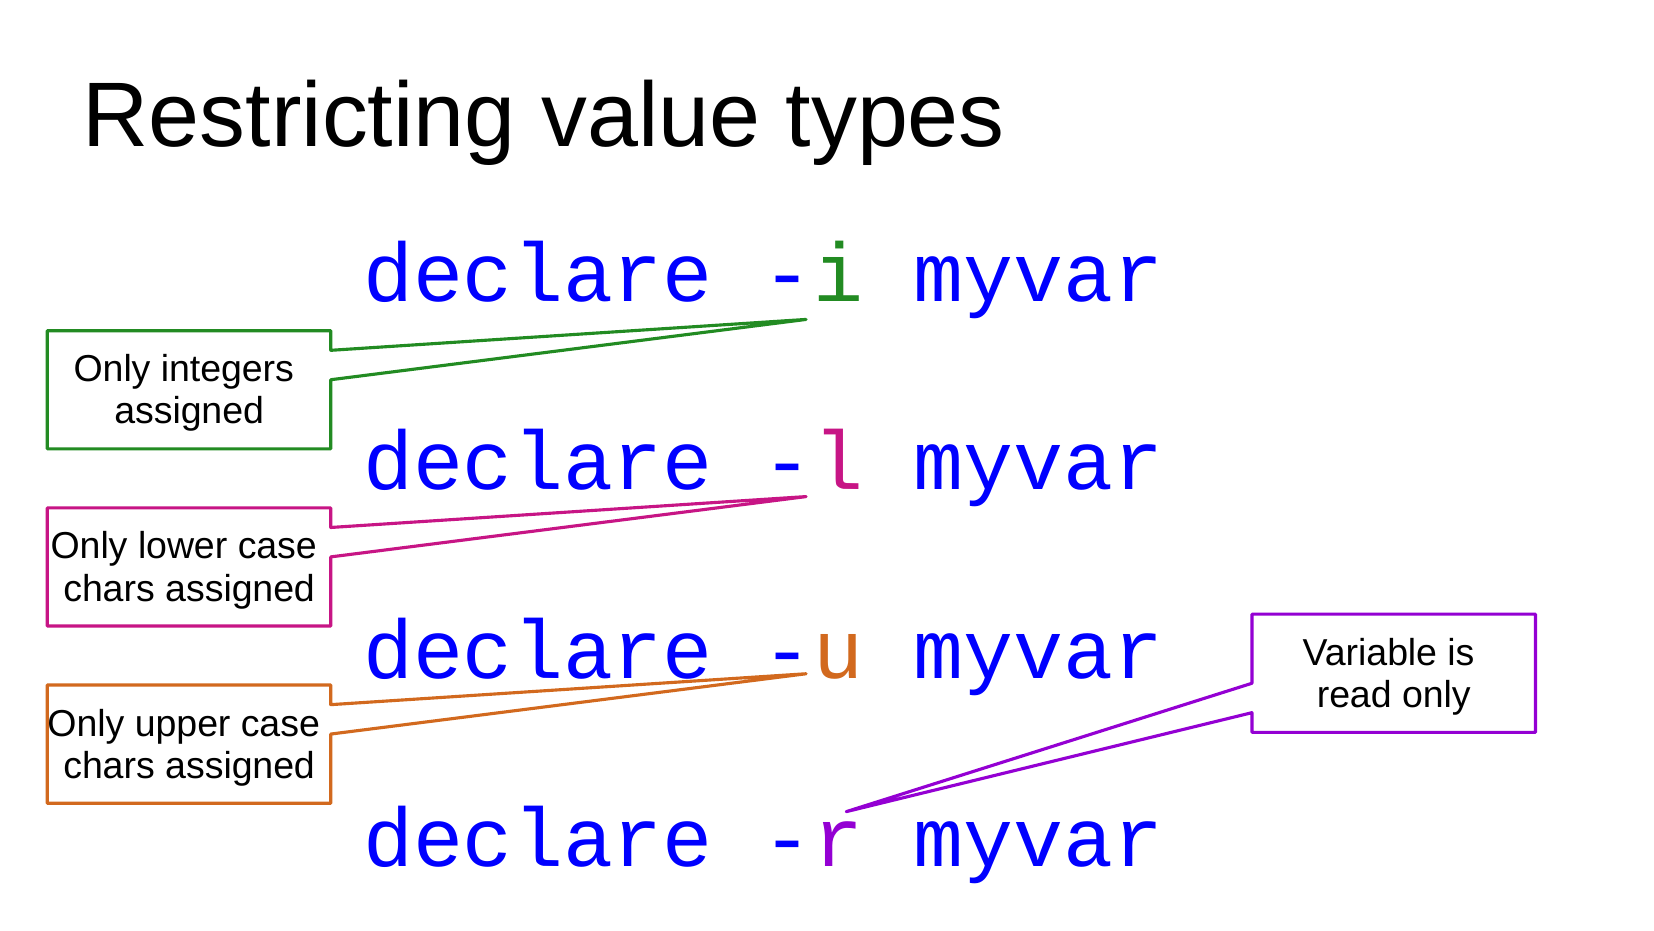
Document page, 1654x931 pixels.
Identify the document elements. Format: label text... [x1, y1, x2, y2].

text_box Only upper case chars assigned [47, 673, 807, 804]
text_box Only integers assigned [47, 319, 807, 449]
text_box declare -i myvar declare -l myvar declare -u myvar declare -r myvar [348, 224, 1217, 899]
text_box Variable is read only [846, 614, 1536, 812]
text_box Only lower case chars assigned [47, 496, 807, 627]
title Restricting value types [82, 37, 1571, 193]
